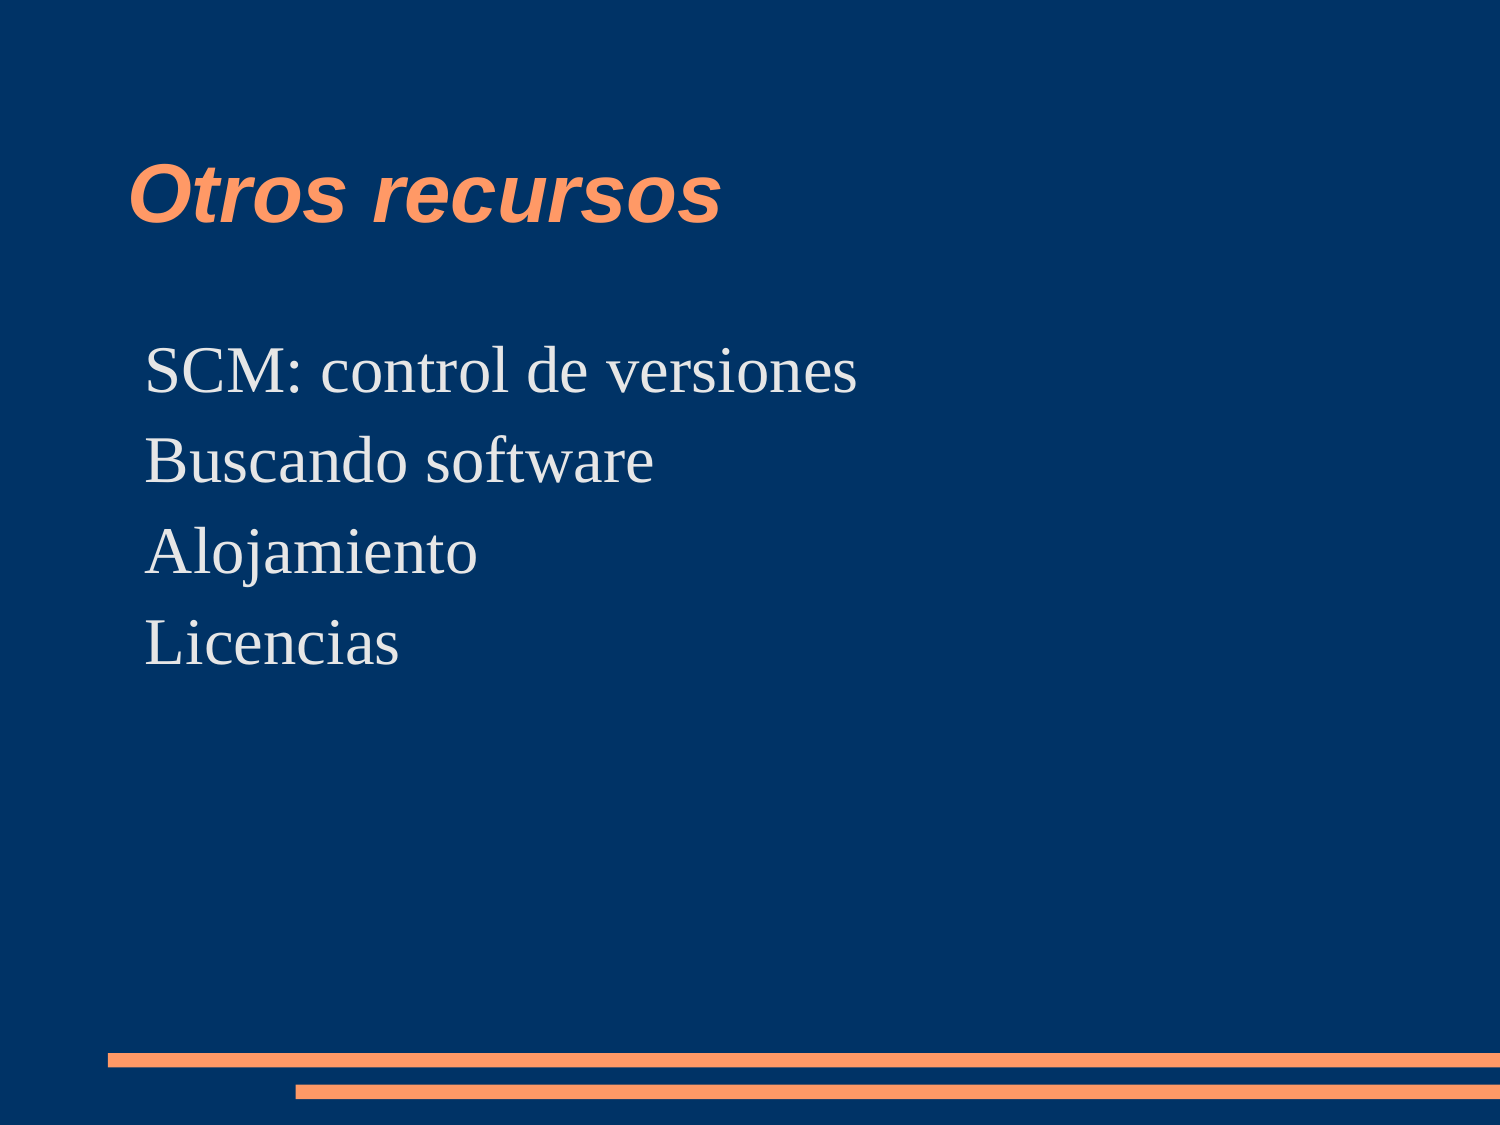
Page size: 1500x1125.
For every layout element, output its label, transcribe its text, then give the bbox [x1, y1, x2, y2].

title Otros recursos [112, 99, 1388, 288]
list SCM: control de versiones Buscando software Alojamiento Licencias [112, 324, 1388, 1001]
